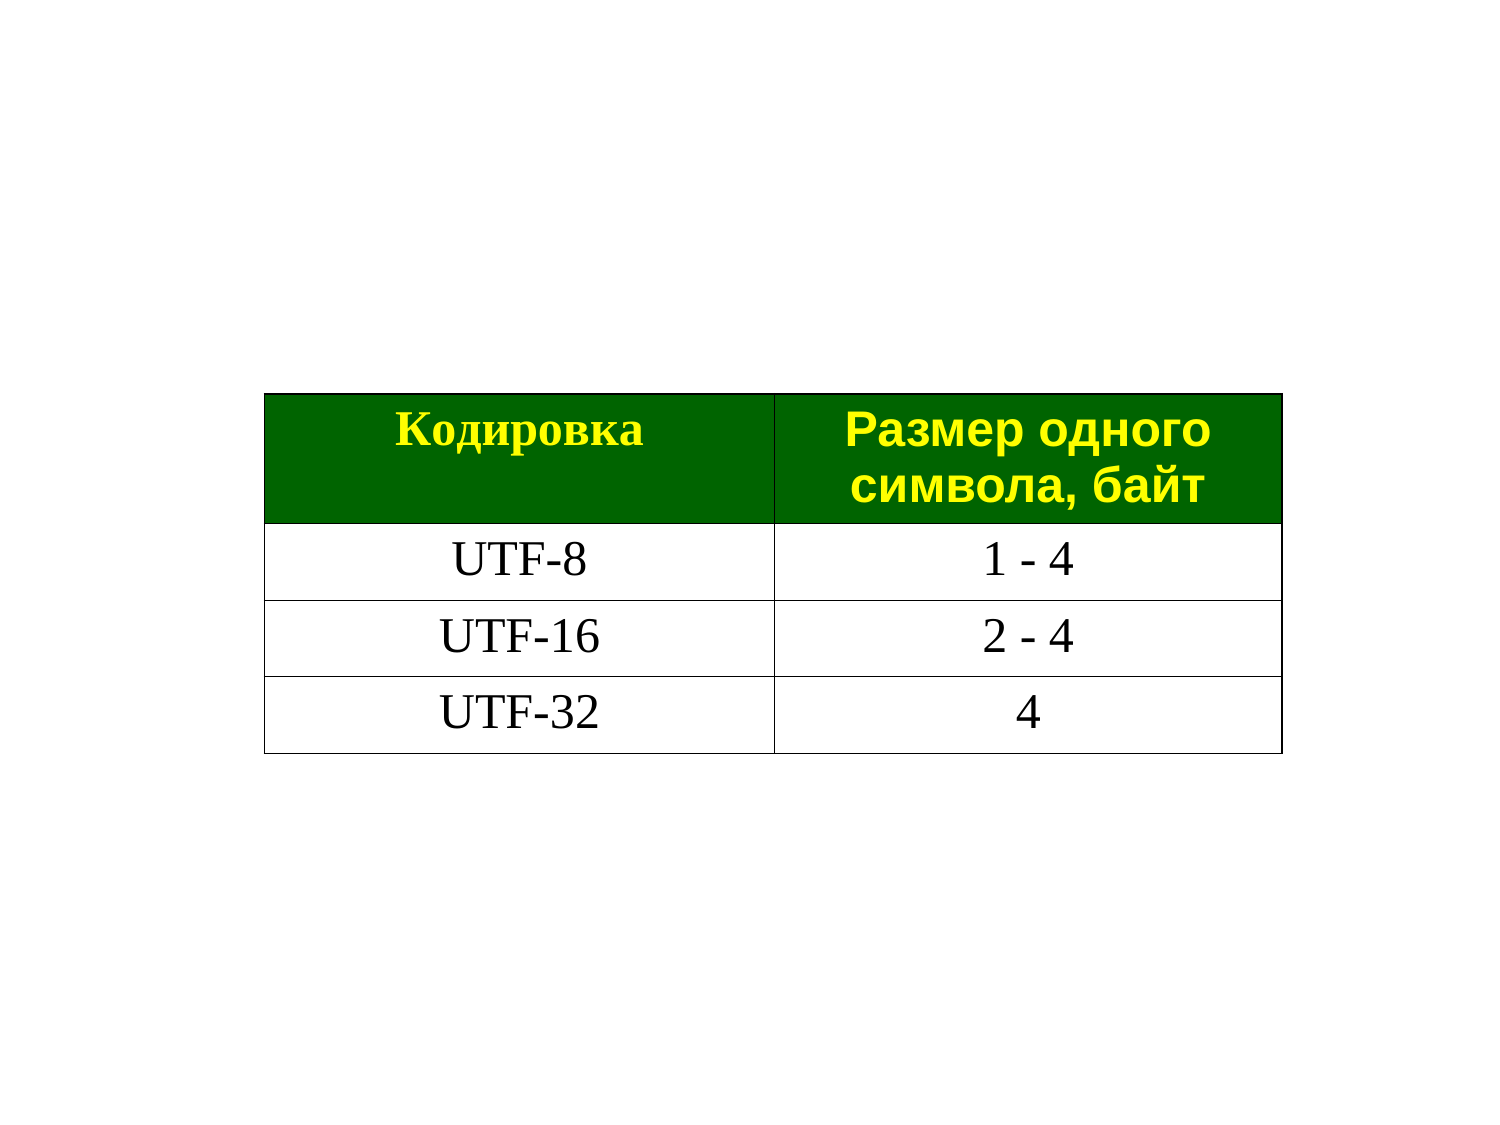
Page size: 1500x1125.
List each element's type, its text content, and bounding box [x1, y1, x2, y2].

table_cell UTF-8 [265, 524, 774, 600]
table_cell 1 - 4 [775, 524, 1281, 600]
table_cell UTF-32 [265, 677, 774, 753]
table_header Кодировка [265, 395, 774, 523]
table_cell 2 - 4 [775, 601, 1281, 676]
table_cell UTF-16 [265, 601, 774, 676]
table_cell 4 [775, 677, 1281, 753]
table_header Размер одного символа, байт [775, 395, 1281, 523]
